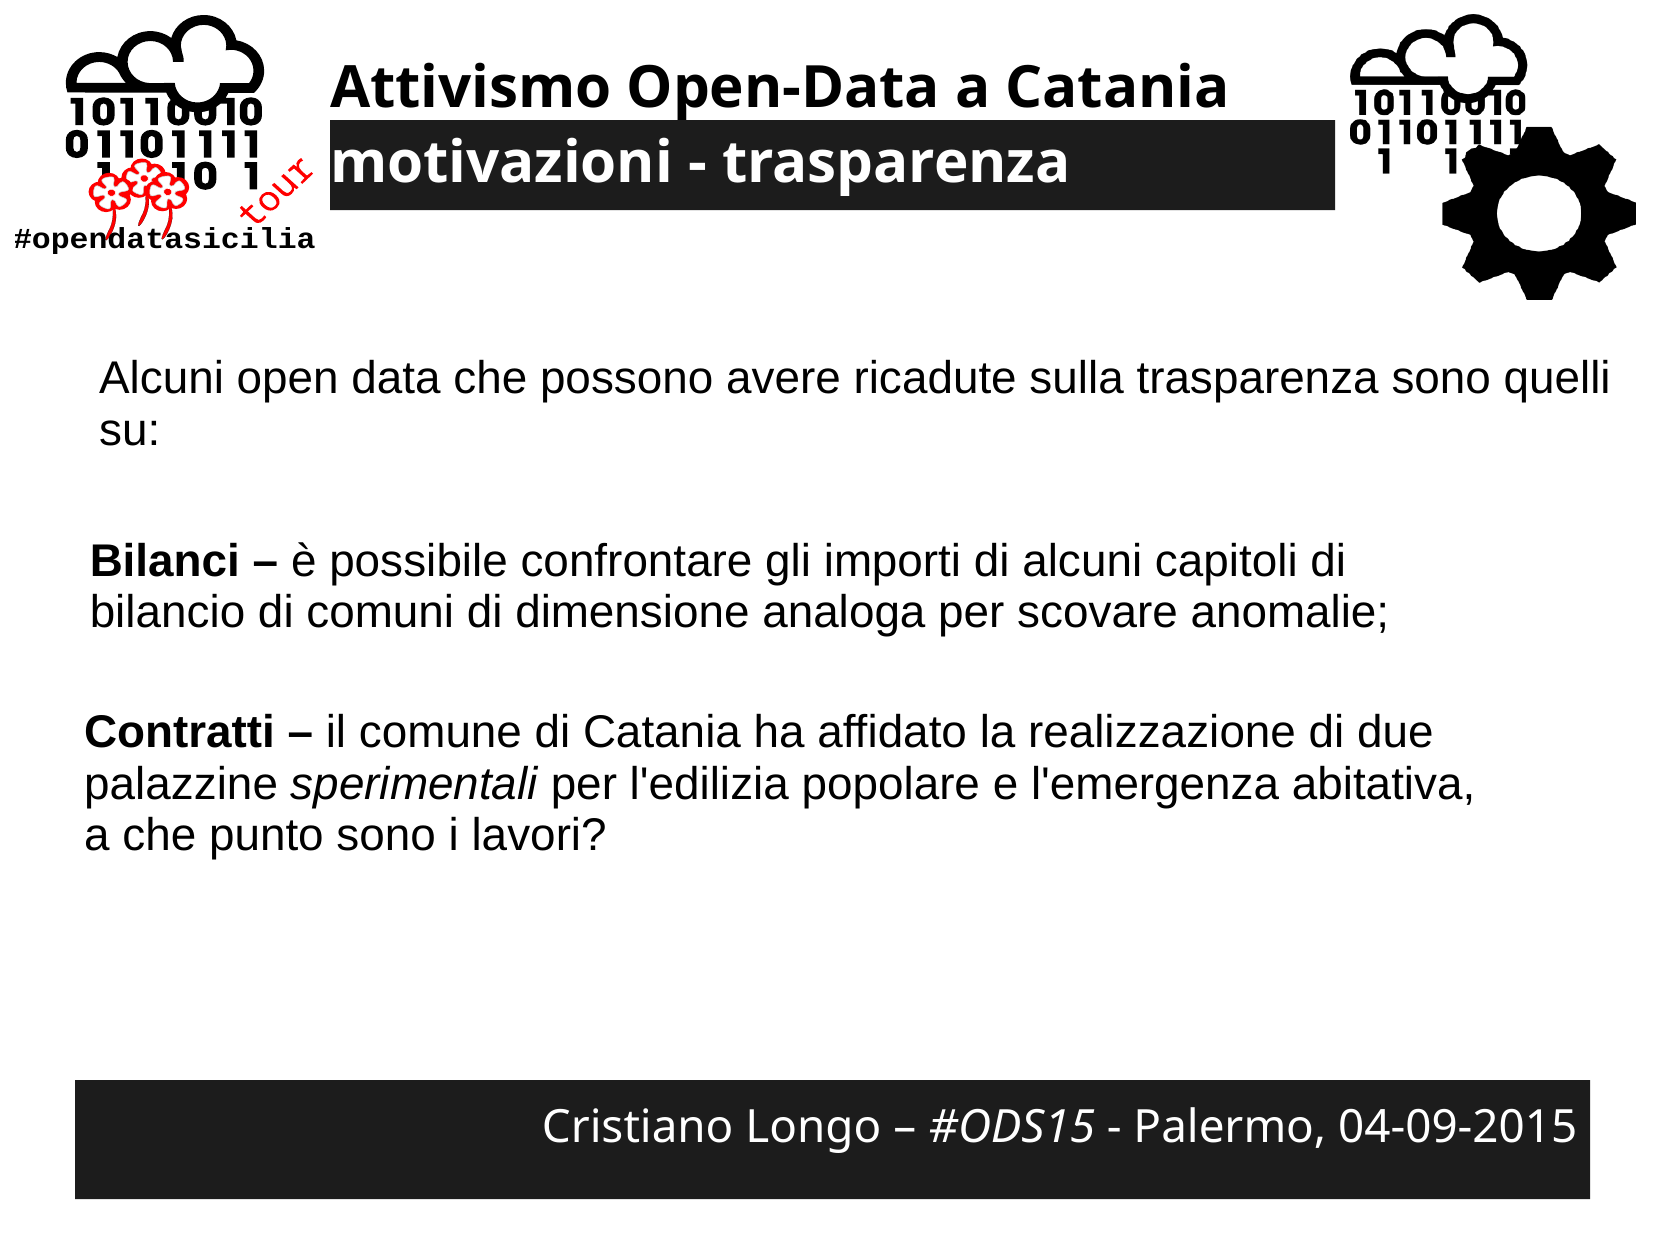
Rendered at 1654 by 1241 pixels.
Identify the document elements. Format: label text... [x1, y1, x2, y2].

text_box Alcuni open data che possono avere ricadute sulla trasparenza sono quelli su: [84, 345, 1654, 463]
text_box Bilanci – è possibile confrontare gli importi di alcuni capitoli di bilancio di comuni di dimensione analoga per scovare anomalie; [75, 527, 1531, 646]
list Attivismo Open-Data a Catania [330, 45, 1321, 120]
list motivazioni - trasparenza [330, 120, 1336, 211]
picture [15, 15, 316, 256]
picture [1350, 14, 1636, 301]
list Cristiano Longo – #ODS15 - Palermo, 04-09-2015 [75, 1080, 1591, 1200]
text_box Contratti – il comune di Catania ha affidato la realizzazione di due palazzine sperimentali per l'edilizia popolare e l'emergenza abitativa, a che punto sono i lavori? [69, 699, 1525, 868]
